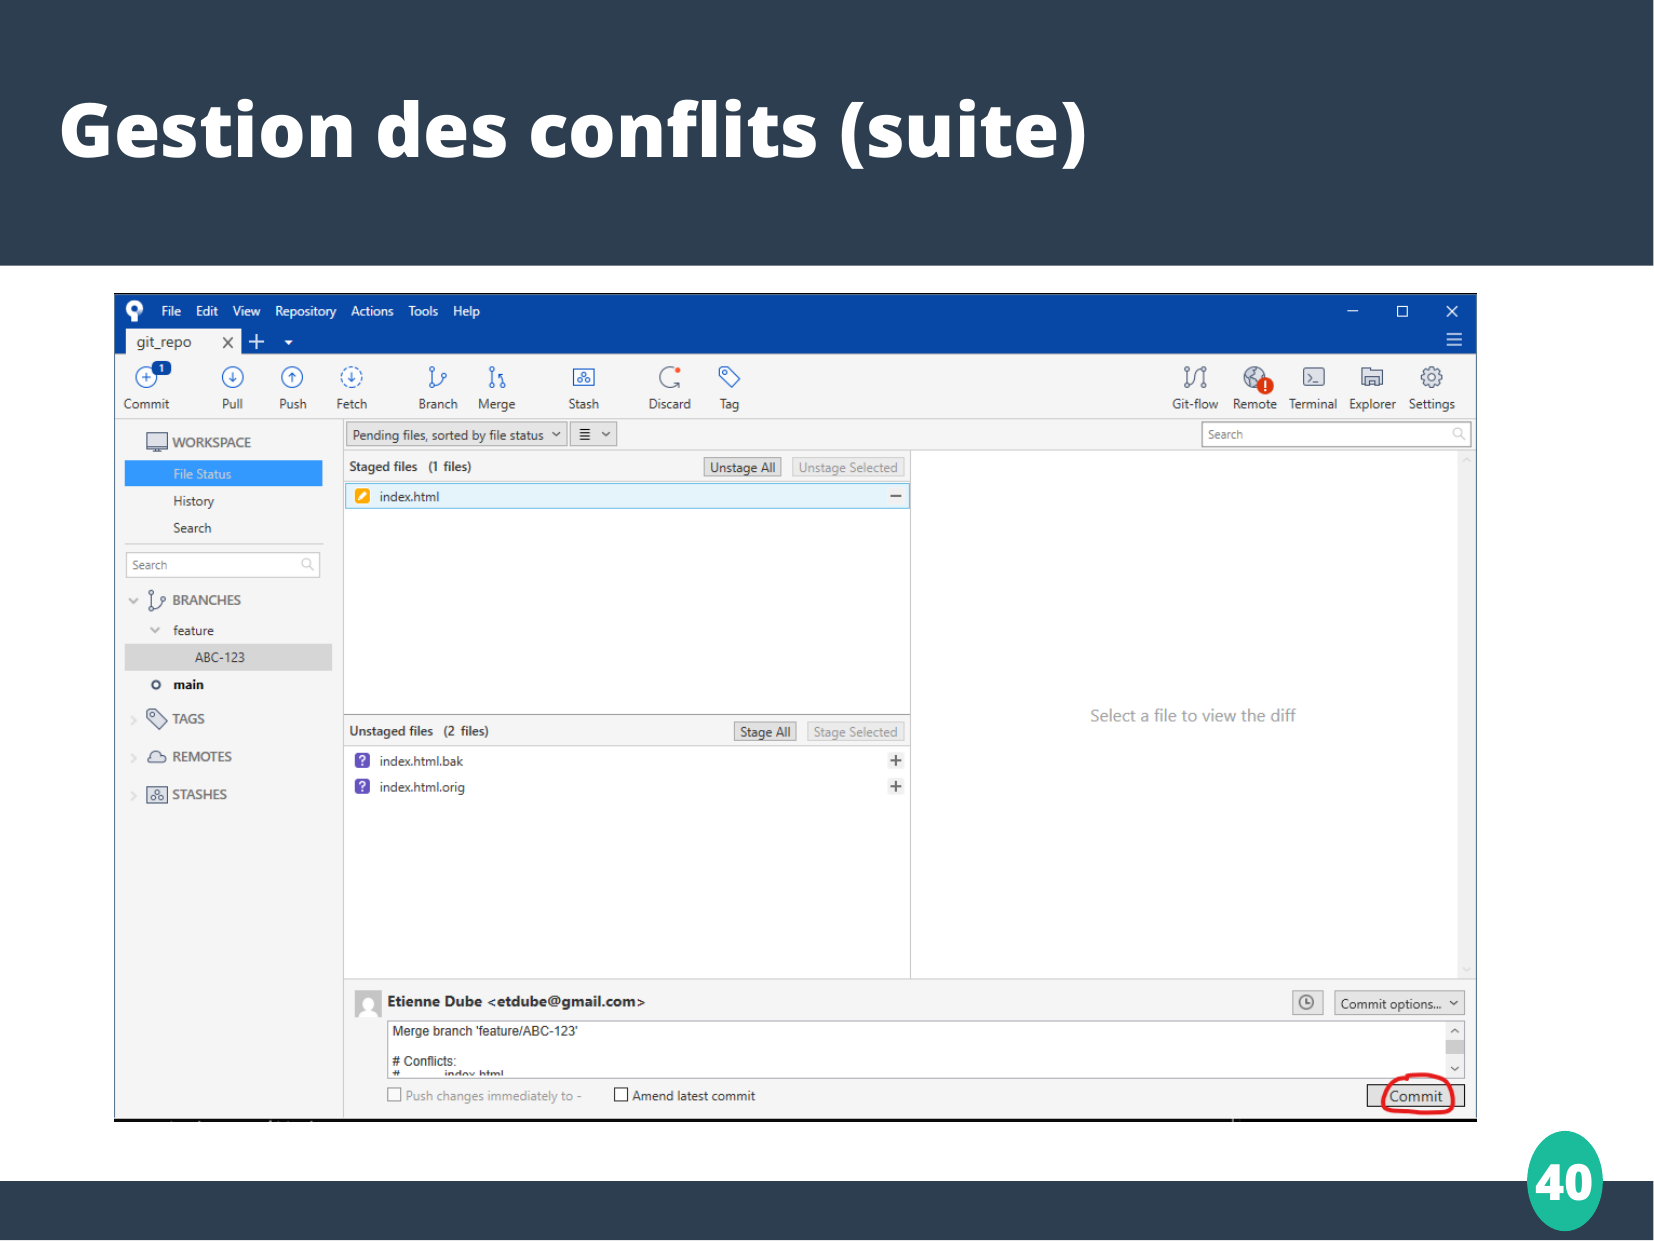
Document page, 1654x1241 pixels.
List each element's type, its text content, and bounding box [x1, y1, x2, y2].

title Gestion des conflits (suite) [59, 49, 1595, 207]
picture [114, 293, 1477, 1123]
